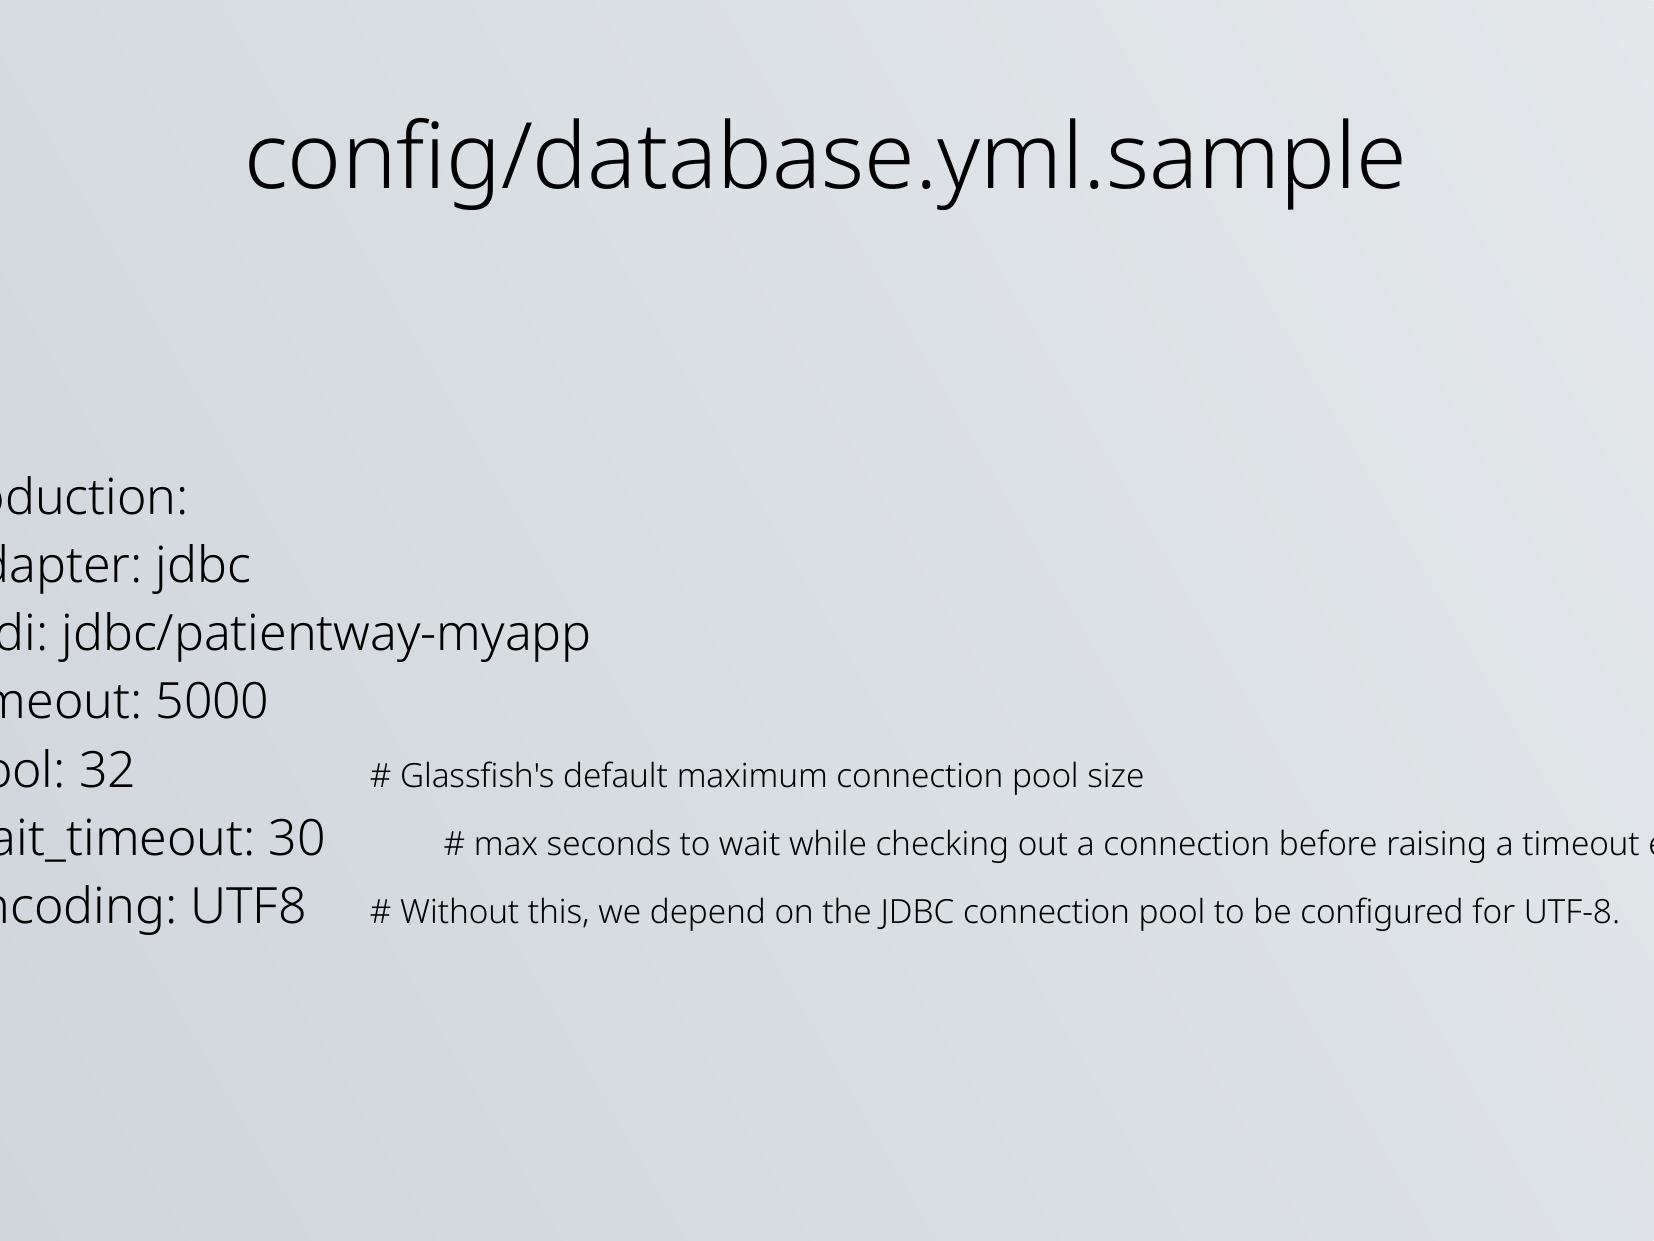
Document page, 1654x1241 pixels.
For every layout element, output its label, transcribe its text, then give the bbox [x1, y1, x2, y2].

title config/database.yml.sample [239, 49, 1414, 257]
subtitle production: adapter: jdbc jndi: jdbc/patientway-myapp timeout: 5000 pool: 32 # Glassfish's default maximum connection pool size wait_timeout: 30 # max seconds to wait while checking out a connection before raising a timeout error encoding: UTF8 # Without this, we depend on the JDBC connection pool to be configured for UTF-8. [40, 290, 1613, 1109]
